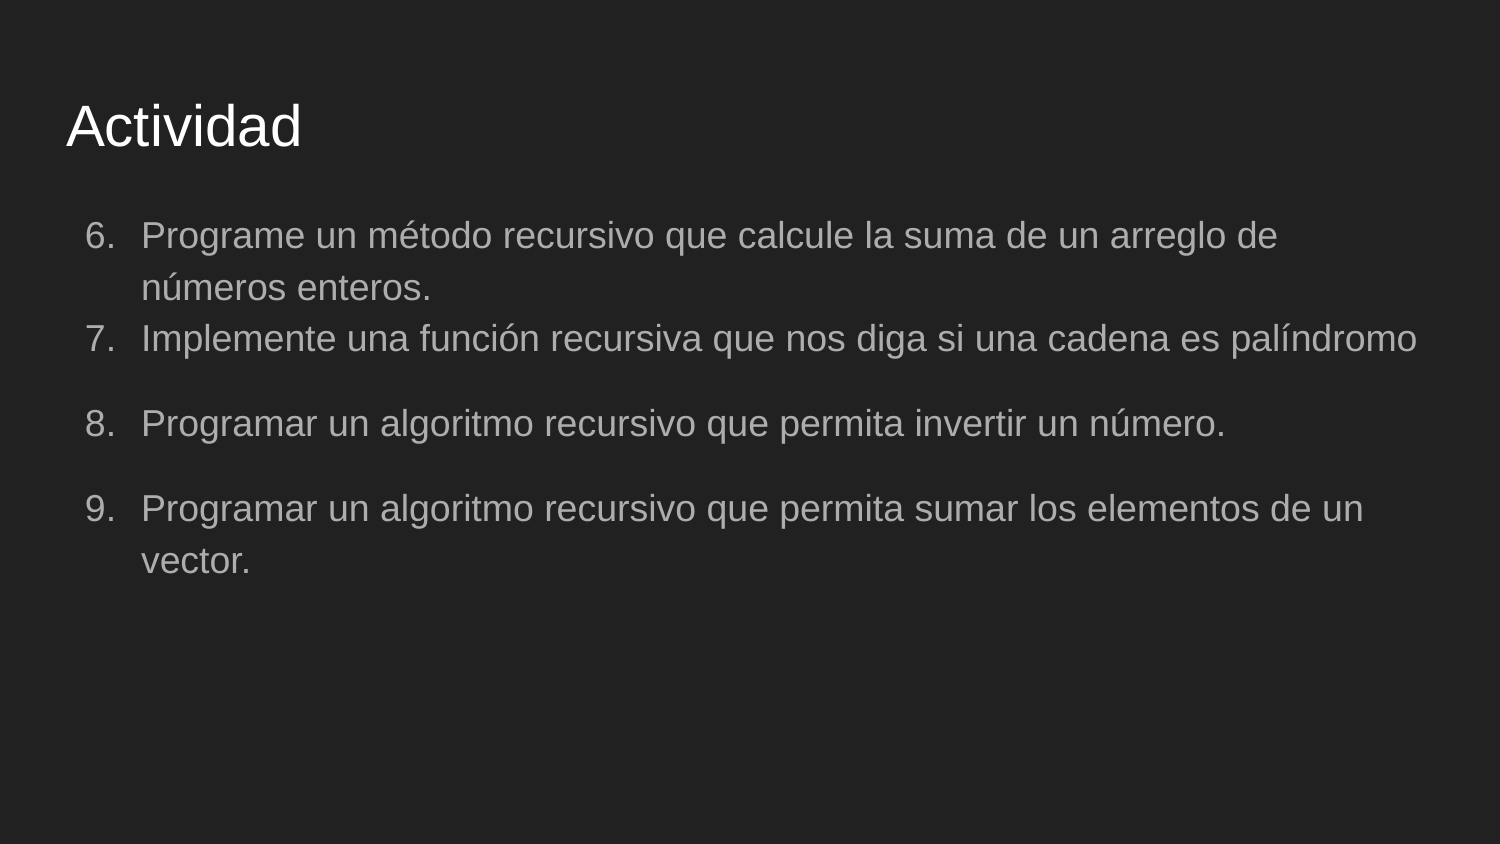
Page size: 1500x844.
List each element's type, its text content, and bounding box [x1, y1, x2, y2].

title Actividad [51, 72, 1449, 167]
list Programe un método recursivo que calcule la suma de un arreglo de números enteros. Implemente una función recursiva que nos diga si una cadena es palíndromo Programar un algoritmo recursivo que permita invertir un número. Programar un algoritmo recursivo que permita sumar los elementos de un vector. [51, 189, 1449, 750]
